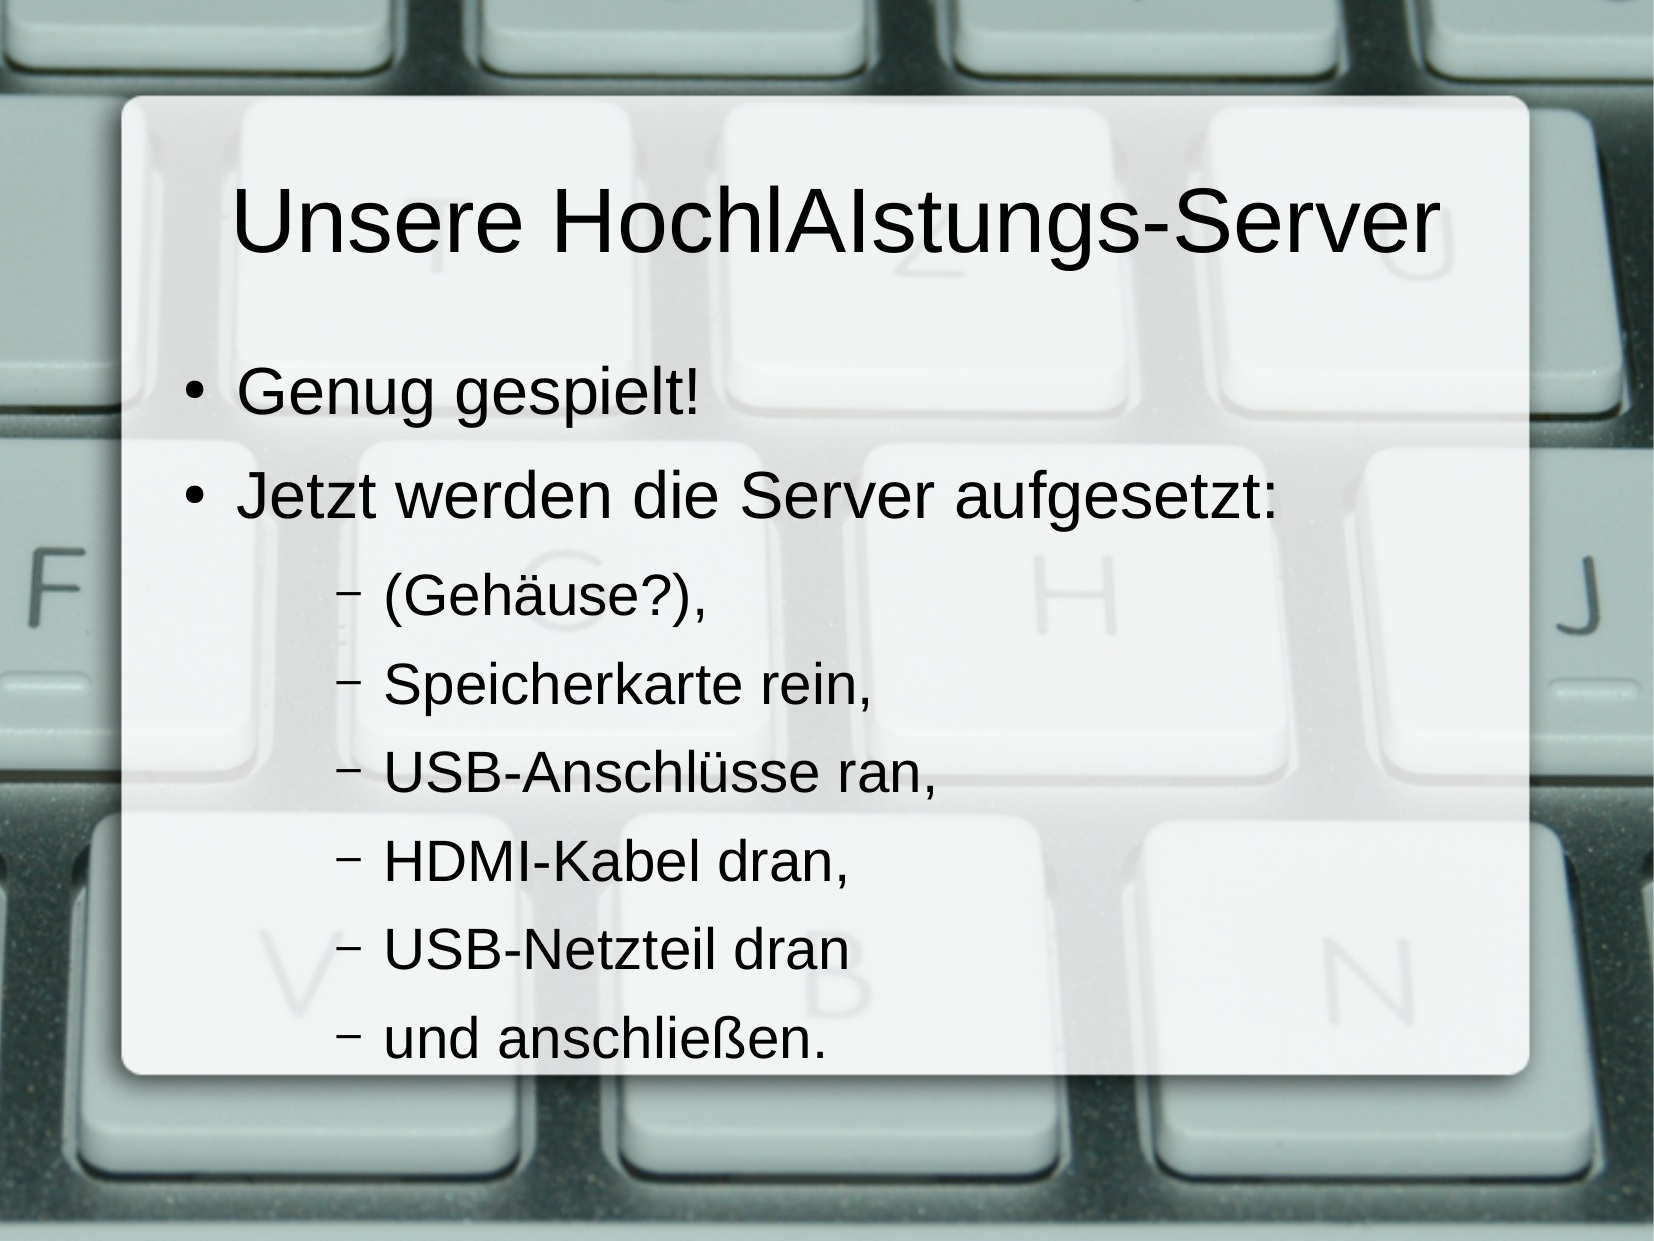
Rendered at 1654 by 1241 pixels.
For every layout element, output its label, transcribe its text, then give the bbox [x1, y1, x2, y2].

picture [0, 0, 1654, 1241]
title Unsere HochlAIstungs-Server [135, 117, 1506, 325]
list Genug gespielt! Jetzt werden die Server aufgesetzt: (Gehäuse?), Speicherkarte rein, USB-Anschlüsse ran, HDMI-Kabel dran, USB-Netzteil dran und anschließen. [147, 354, 1506, 1074]
